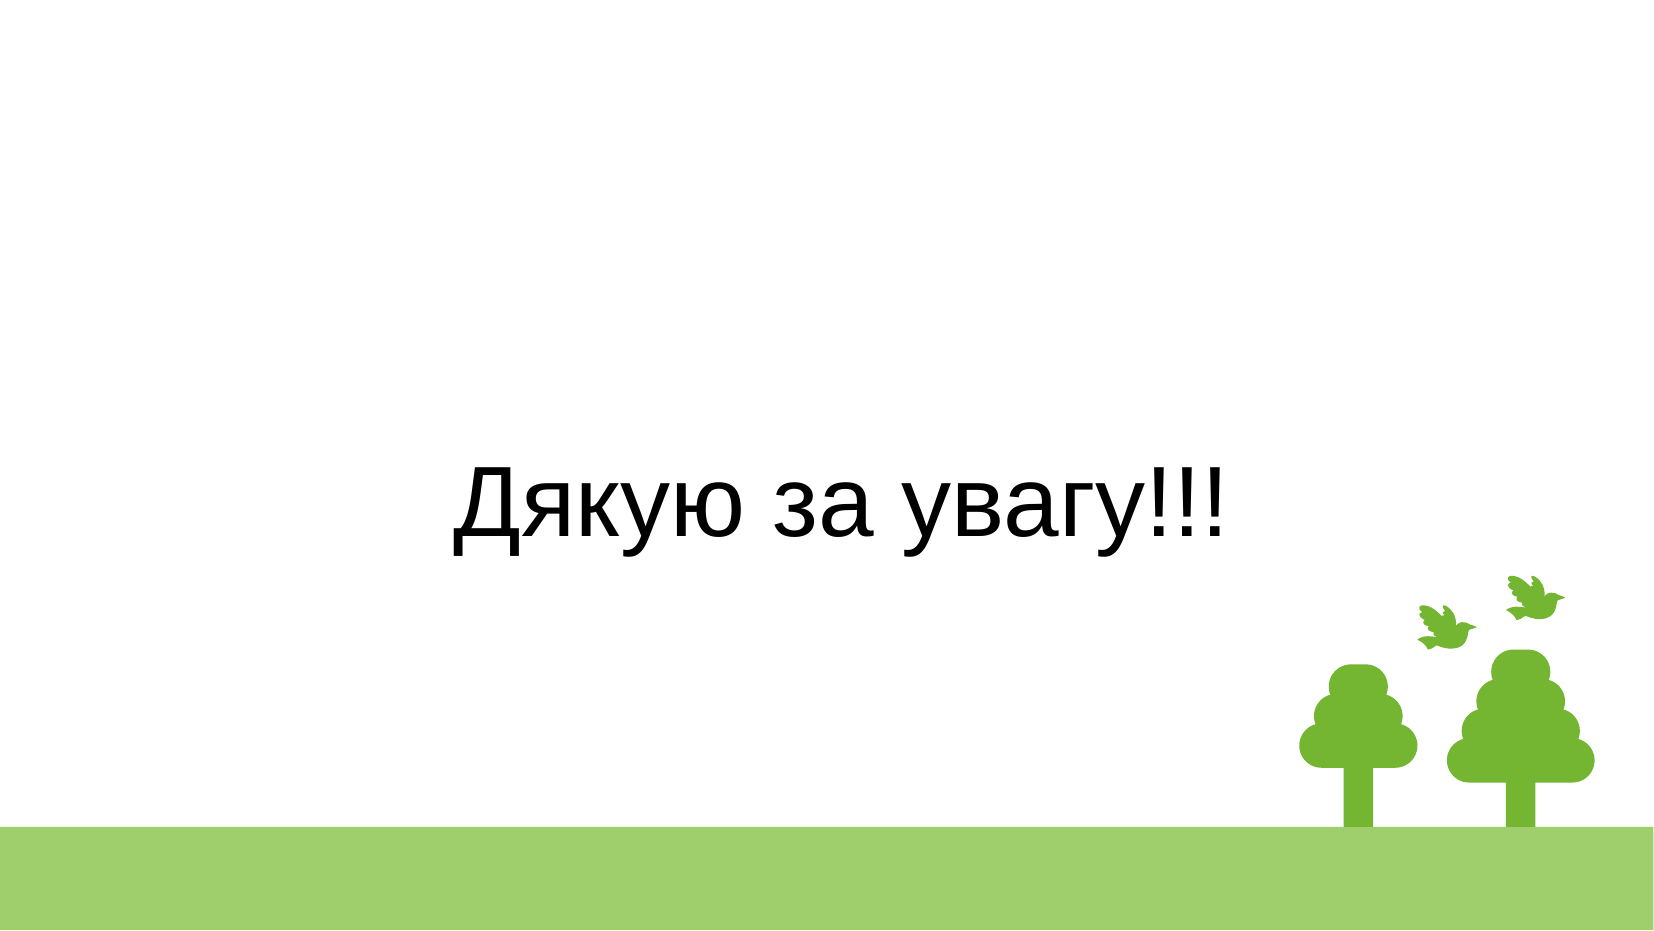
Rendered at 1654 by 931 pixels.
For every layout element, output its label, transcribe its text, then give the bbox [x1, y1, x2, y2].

text_box Дякую за увагу!!! [354, 354, 1329, 650]
